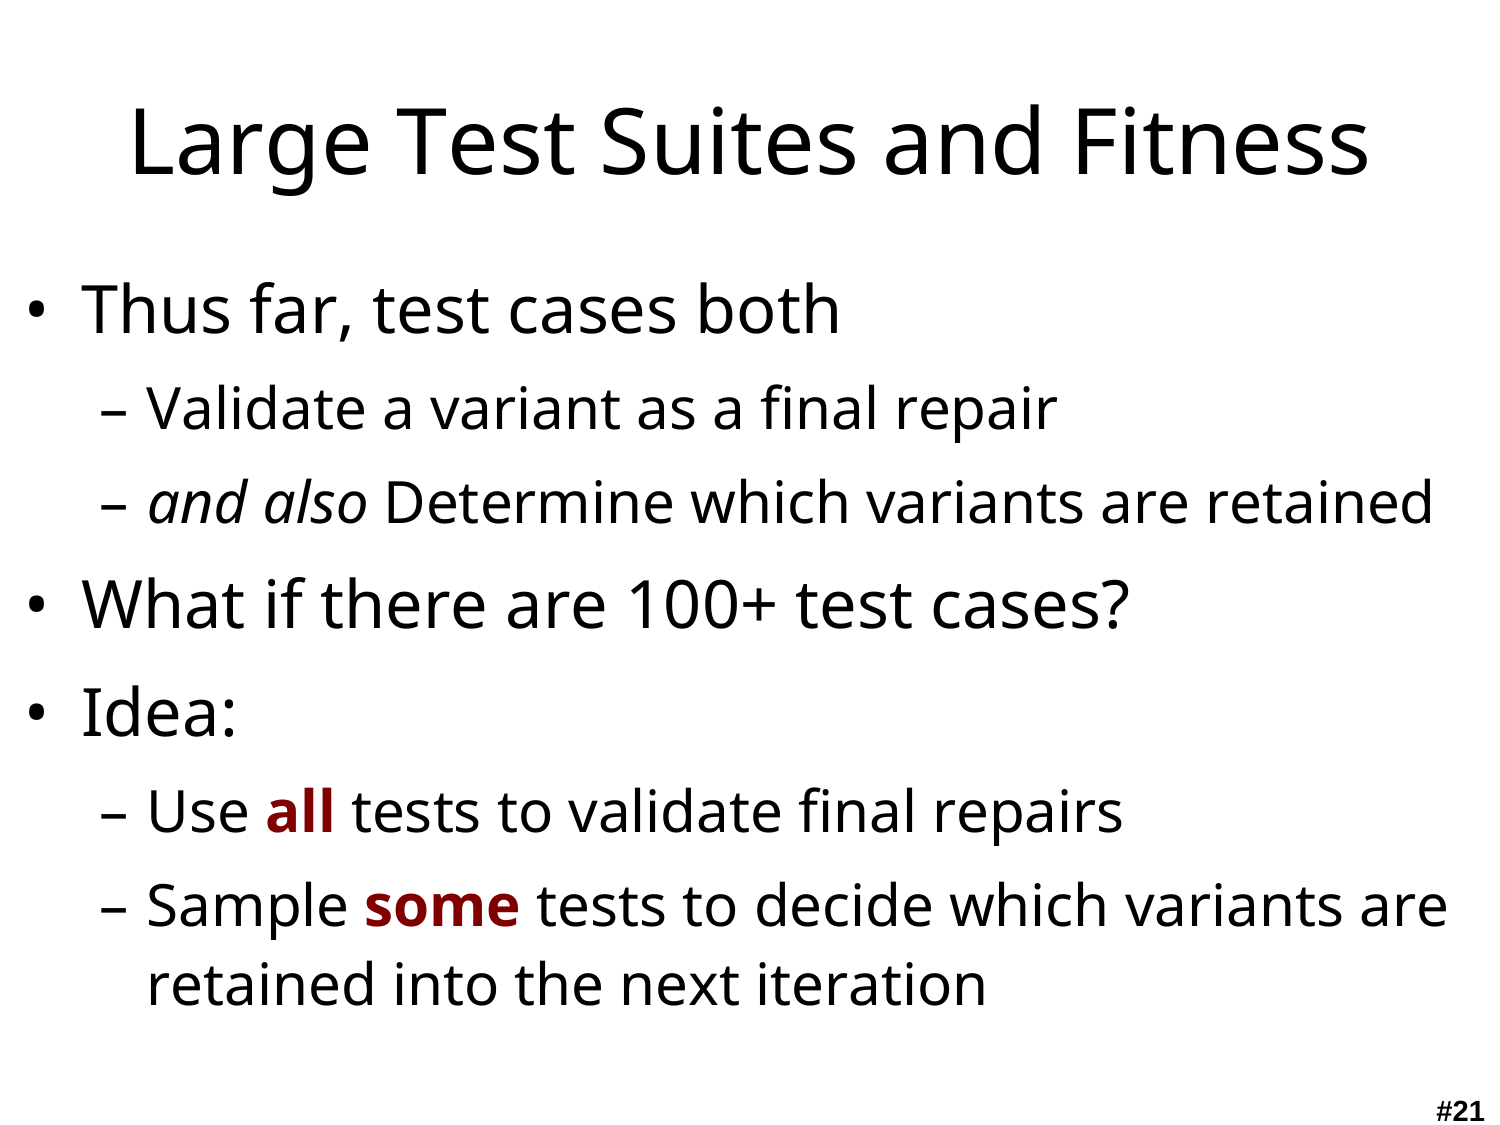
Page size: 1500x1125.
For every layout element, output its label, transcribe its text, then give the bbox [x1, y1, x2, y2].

title Large Test Suites and Fitness [24, 45, 1476, 233]
title [312, 0, 1468, 229]
list Thus far, test cases both Validate a variant as a final repair and also Determine which variants are retained What if there are 100+ test cases? Idea: Use all tests to validate final repairs Sample some tests to decide which variants are retained into the next iteration [24, 262, 1476, 1101]
list [24, 262, 1469, 1007]
